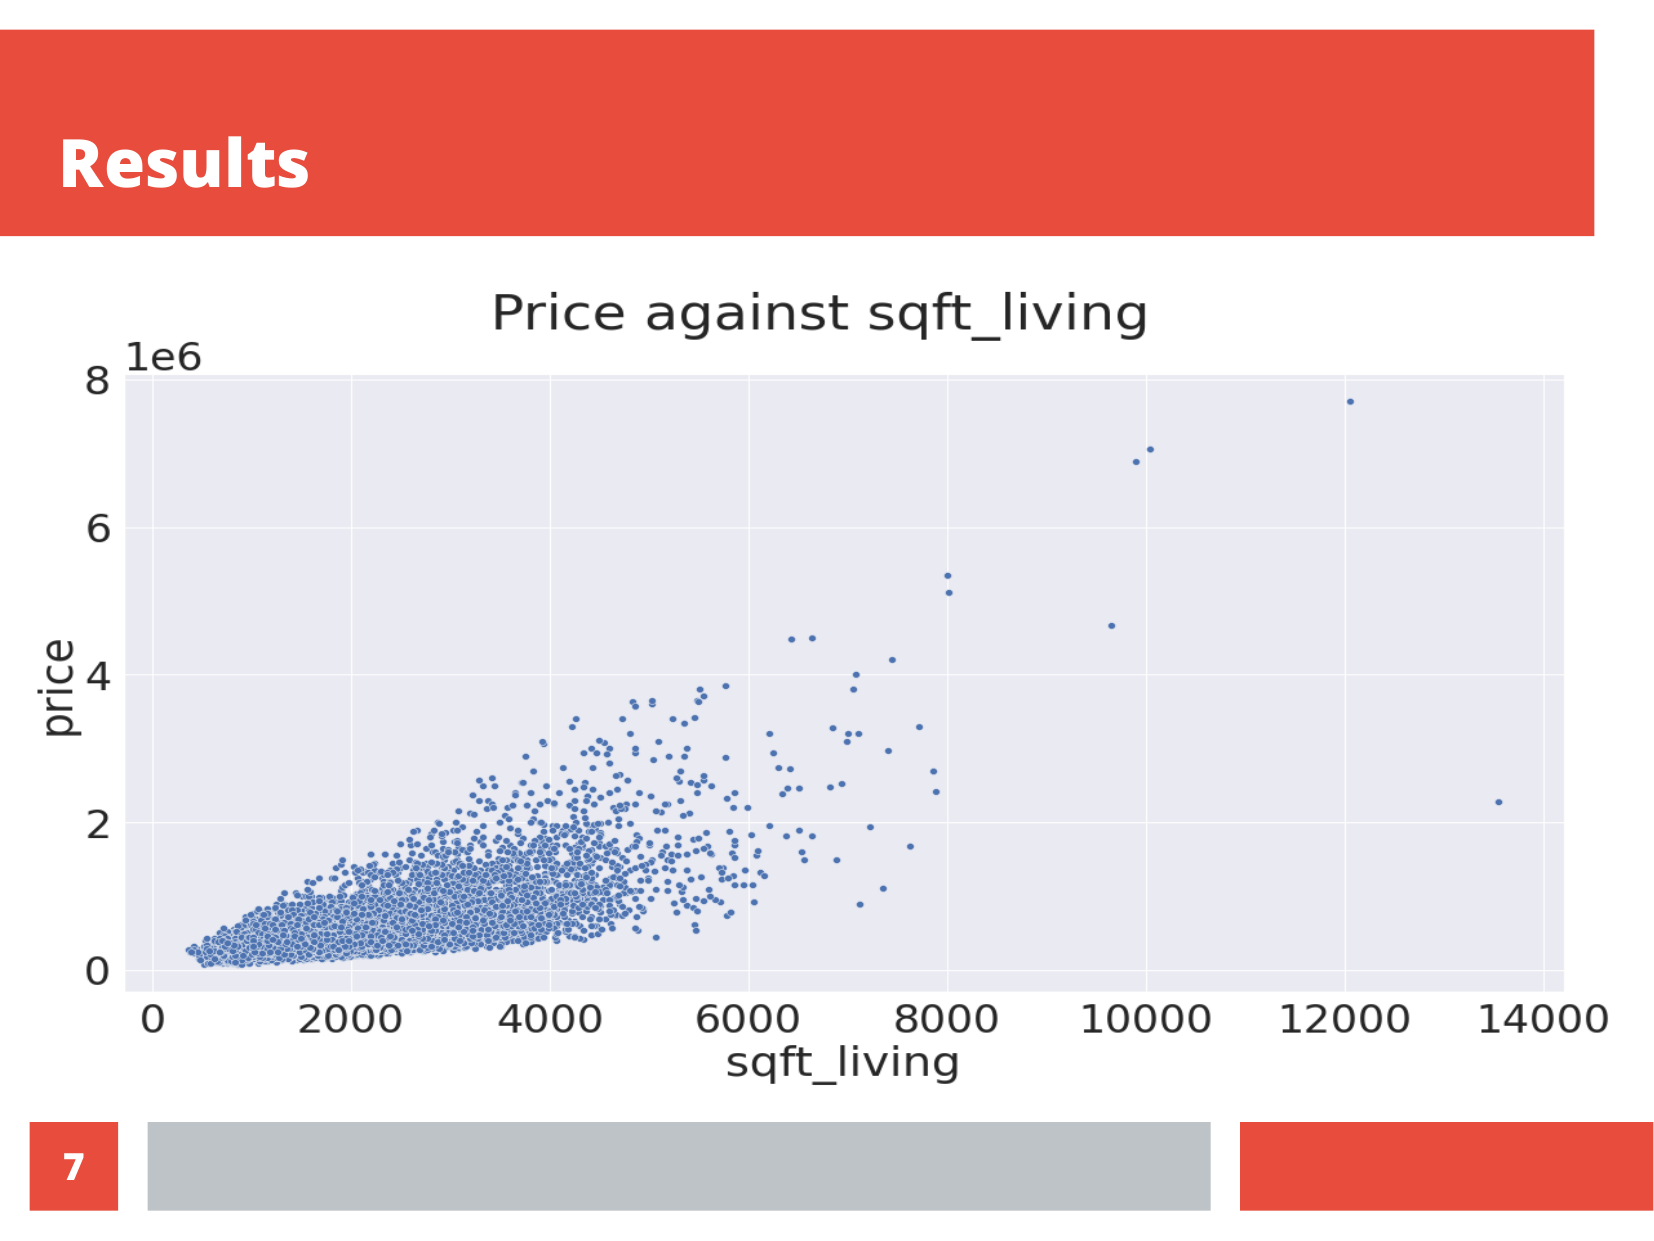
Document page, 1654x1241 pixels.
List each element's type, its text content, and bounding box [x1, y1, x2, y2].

picture [26, 284, 1621, 1093]
title Results [59, 59, 1595, 207]
